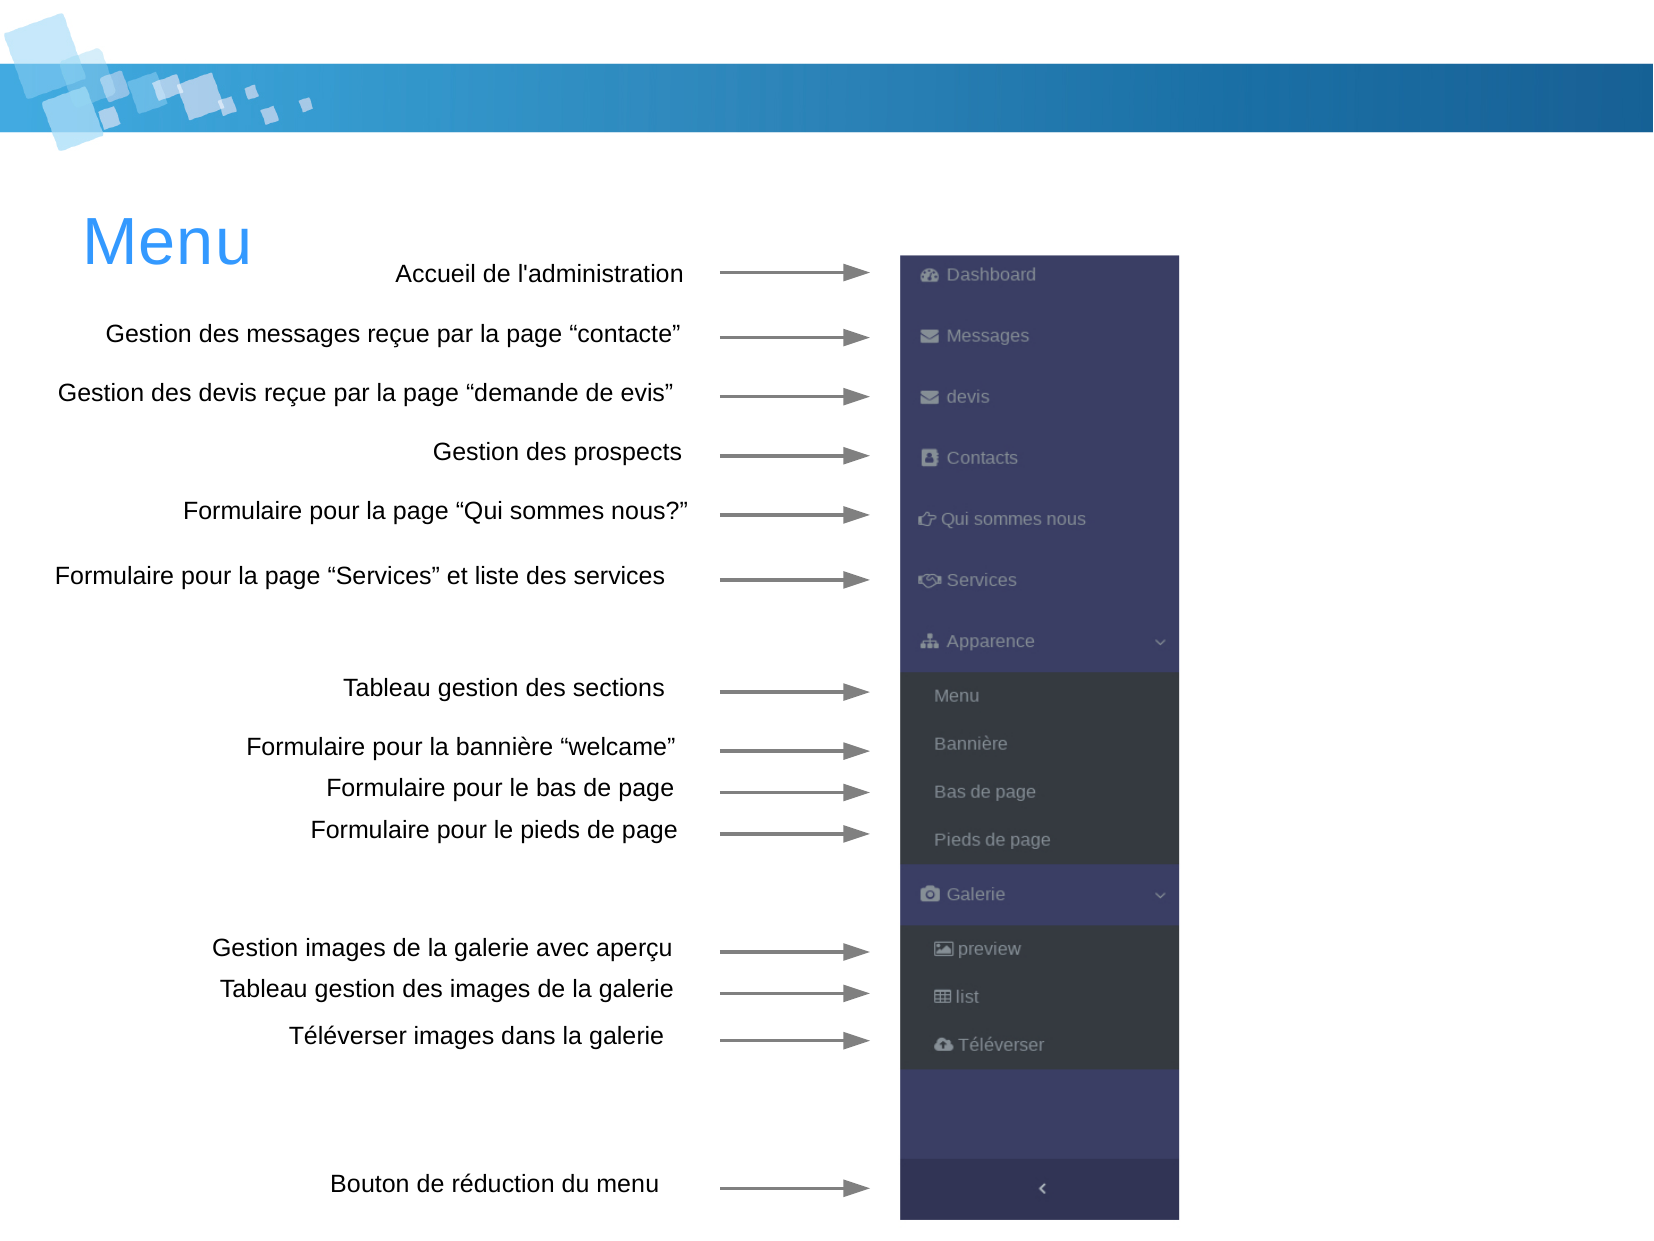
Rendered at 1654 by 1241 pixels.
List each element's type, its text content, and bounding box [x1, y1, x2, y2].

text_box Formulaire pour la page “Services” et liste des services [40, 554, 719, 626]
text_box Accueil de l'administration [380, 252, 719, 296]
text_box Gestion des prospects [418, 430, 719, 489]
title Menu [82, 139, 1571, 332]
text_box Gestion des devis reçue par la page “demande de evis” [43, 370, 719, 442]
picture [0, 0, 1653, 1238]
text_box Formulaire pour le bas de page [311, 766, 725, 838]
text_box Formulaire pour le pieds de page [295, 808, 709, 880]
text_box Bouton de réduction du menu [315, 1162, 679, 1208]
text_box Gestion images de la galerie avec aperçu [197, 926, 766, 998]
text_box Formulaire pour la bannière “welcame” [231, 725, 760, 797]
text_box Tableau gestion des images de la galerie [205, 967, 774, 1013]
text_box Formulaire pour la page “Qui sommes nous?” [168, 489, 772, 561]
text_box Tableau gestion des sections [328, 666, 707, 725]
text_box Téléverser images dans la galerie [274, 1014, 843, 1060]
text_box Gestion des messages reçue par la page “contacte” [90, 311, 719, 370]
